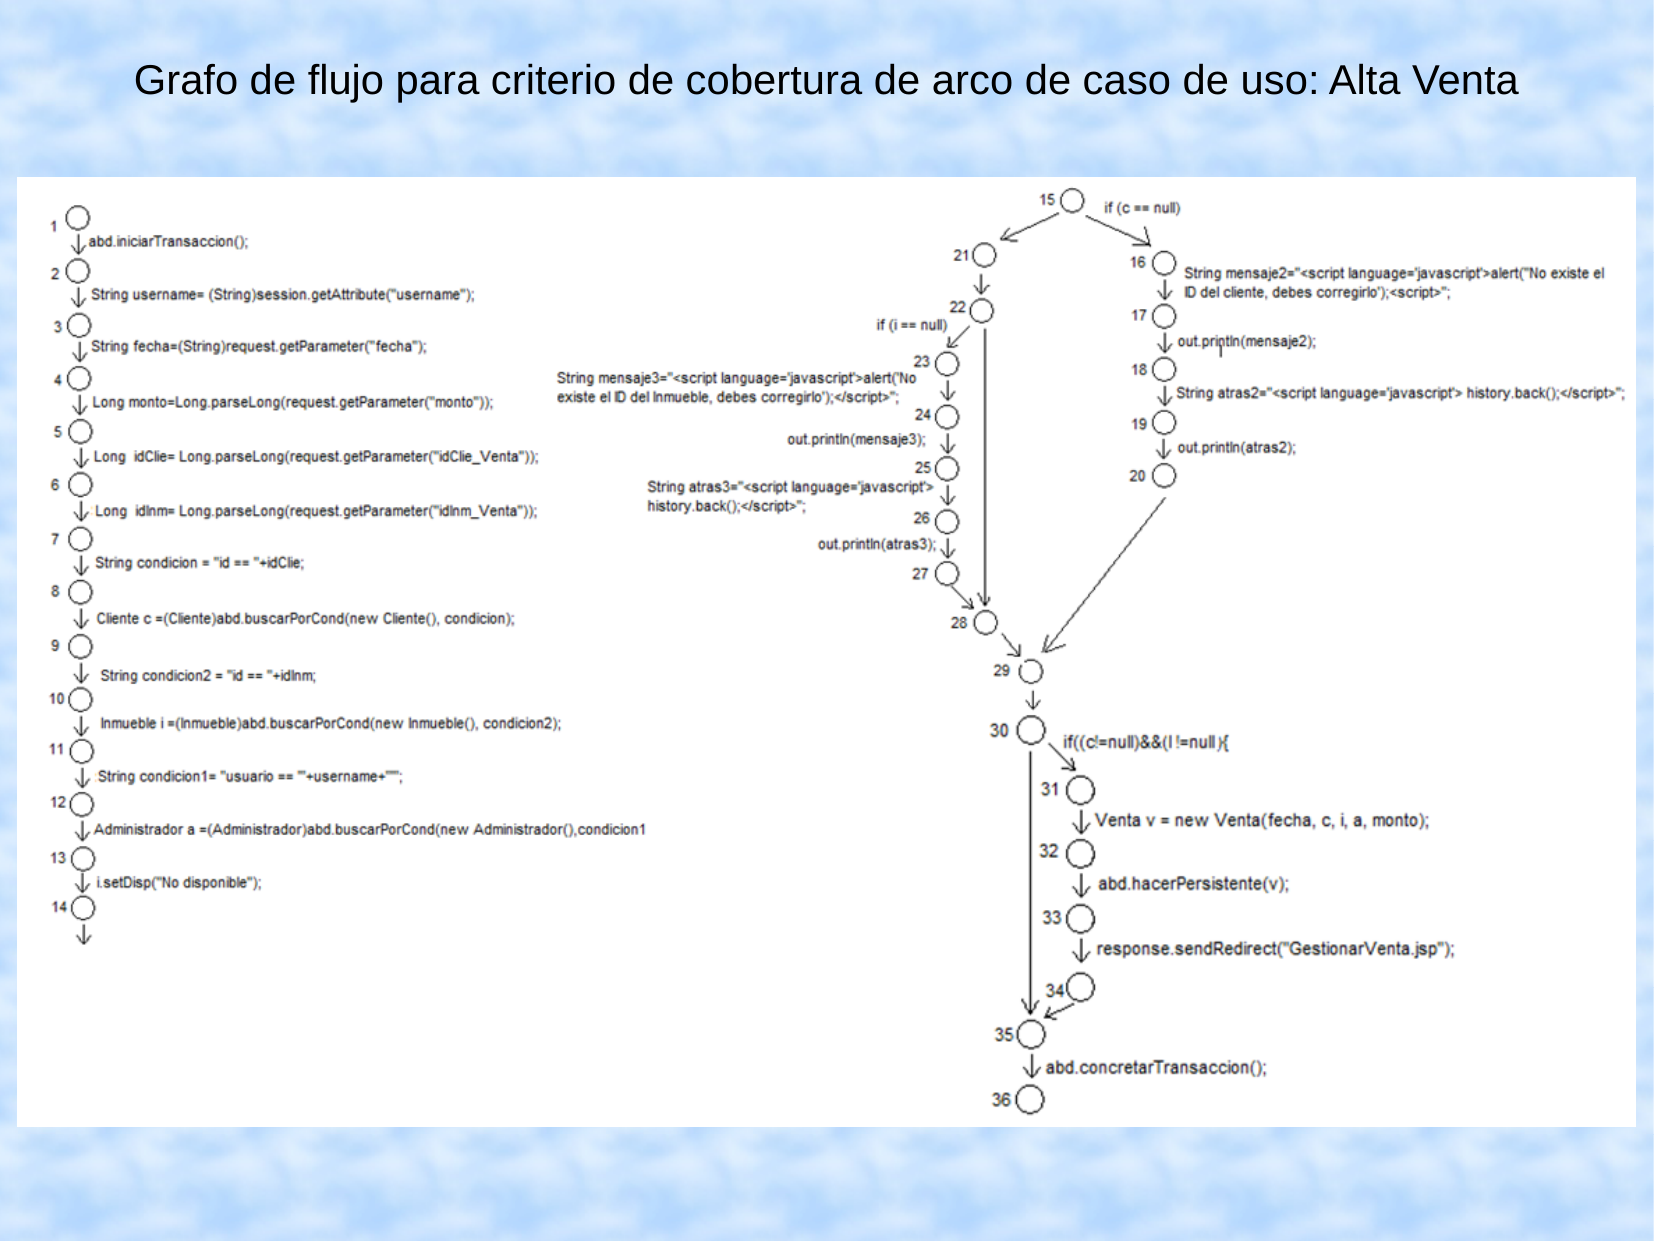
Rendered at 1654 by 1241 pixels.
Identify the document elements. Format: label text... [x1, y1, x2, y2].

picture [0, 0, 1654, 1241]
title Grafo de flujo para criterio de cobertura de arco de caso de uso: Alta Venta [82, 0, 1571, 177]
